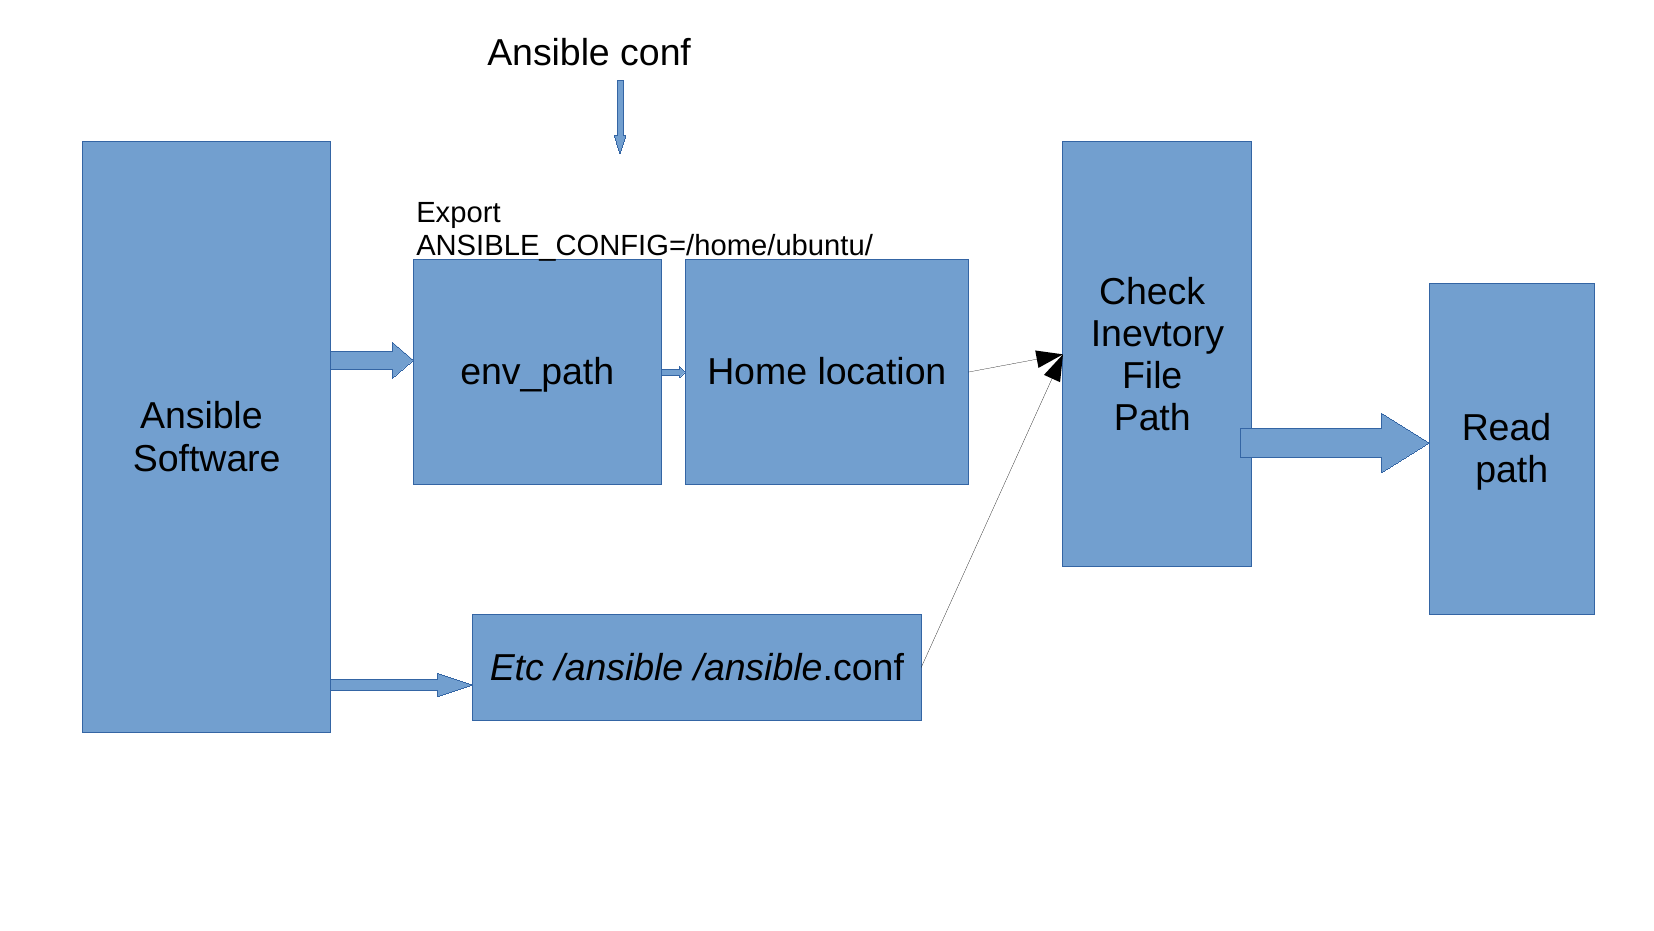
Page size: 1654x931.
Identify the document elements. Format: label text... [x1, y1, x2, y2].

text_box [614, 80, 626, 154]
text_box Etc /ansible /ansible.conf [472, 614, 922, 721]
text_box Ansible conf [472, 23, 981, 81]
text_box [1240, 413, 1430, 473]
text_box Read path [1429, 283, 1595, 615]
text_box Ansible Software [82, 141, 331, 733]
text_box env_path [413, 270, 662, 485]
text_box Home location [685, 259, 969, 485]
text_box [661, 366, 686, 378]
text_box Export ANSIBLE_CONFIG=/home/ubuntu/ [401, 188, 957, 270]
text_box Check Inevtory File Path [1062, 141, 1252, 567]
text_box [330, 342, 414, 379]
text_box [330, 673, 473, 697]
